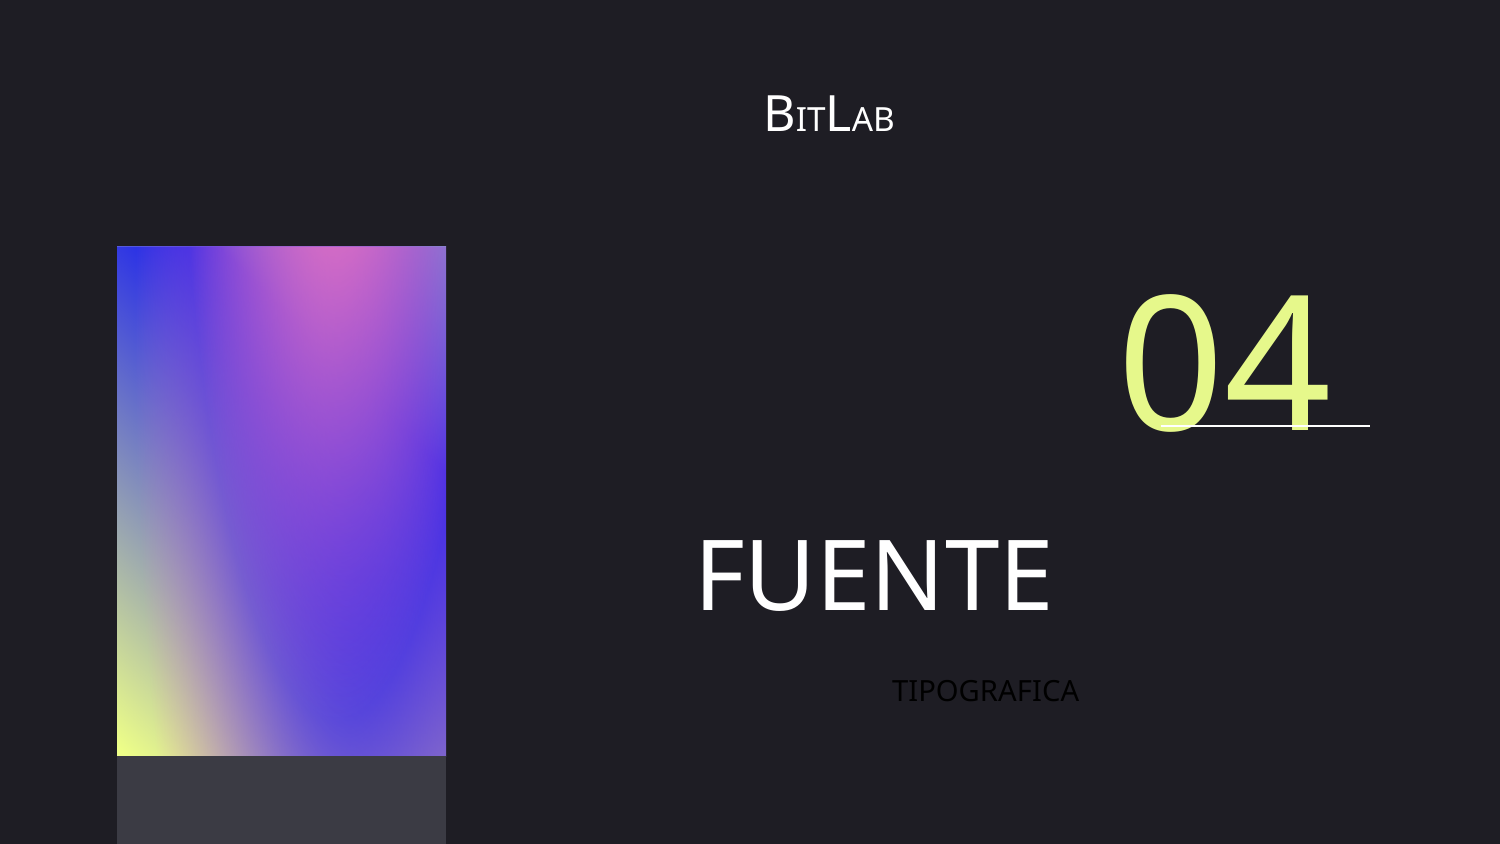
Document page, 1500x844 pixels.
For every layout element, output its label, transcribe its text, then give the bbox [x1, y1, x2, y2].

subtitle BITLAB [748, 66, 1383, 116]
text_box TIPOGRAFICA [699, 665, 1273, 737]
title 04 [1102, 227, 1383, 419]
title FUENTE [679, 511, 1440, 625]
